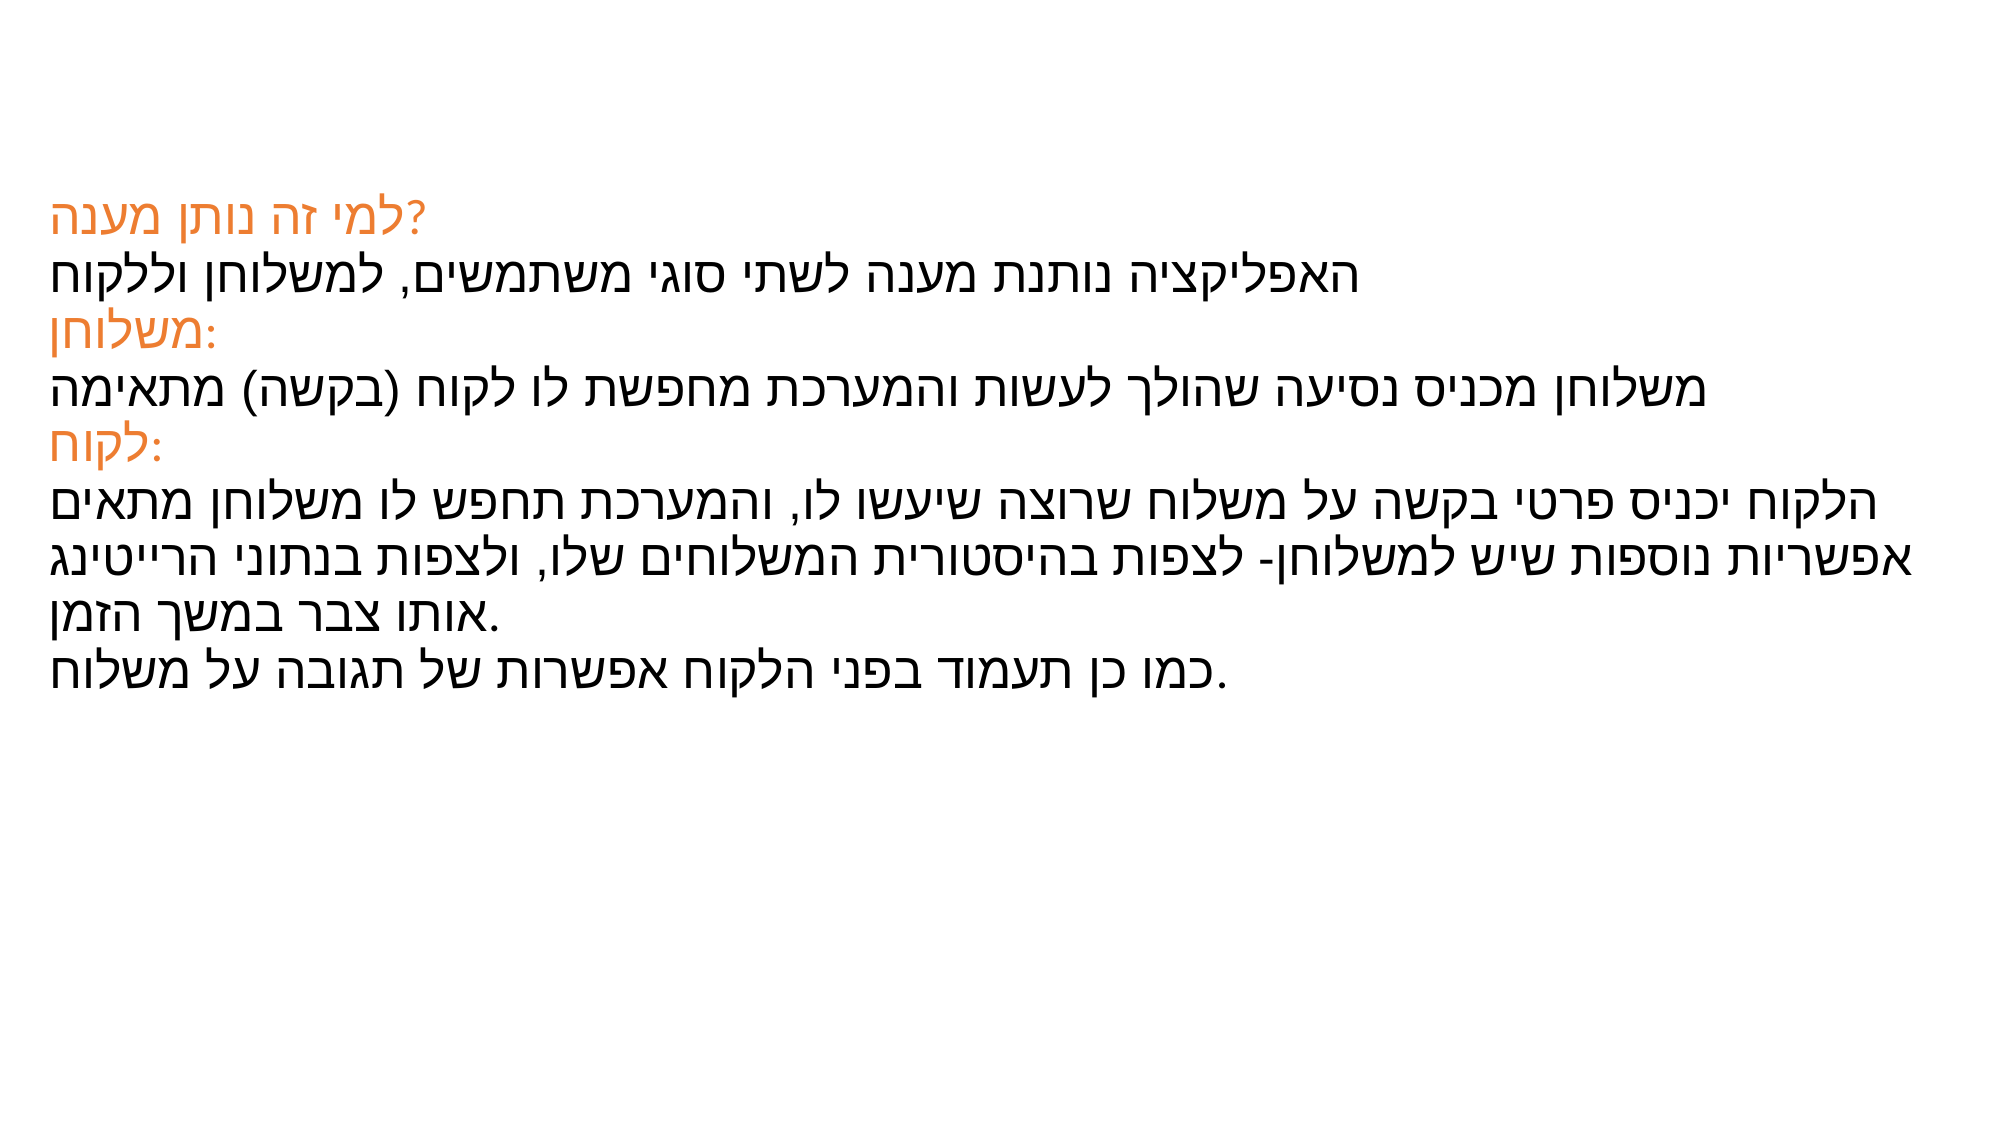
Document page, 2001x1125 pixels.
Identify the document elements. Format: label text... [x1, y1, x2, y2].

text_box למי זה נותן מענה? האפליקציה נותנת מענה לשתי סוגי משתמשים, למשלוחן וללקוח משלוחן: משלוחן מכניס נסיעה שהולך לעשות והמערכת מחפשת לו לקוח (בקשה) מתאימה לקוח: הלקוח יכניס פרטי בקשה על משלוח שרוצה שיעשו לו, והמערכת תחפש לו משלוחן מתאים אפשריות נוספות שיש למשלוחן- לצפות בהיסטורית המשלוחים שלו, ולצפות בנתוני הרייטינג אותו צבר במשך הזמן. כמו כן תעמוד בפני הלקוח אפשרות של תגובה על משלוח. [34, 182, 1987, 759]
